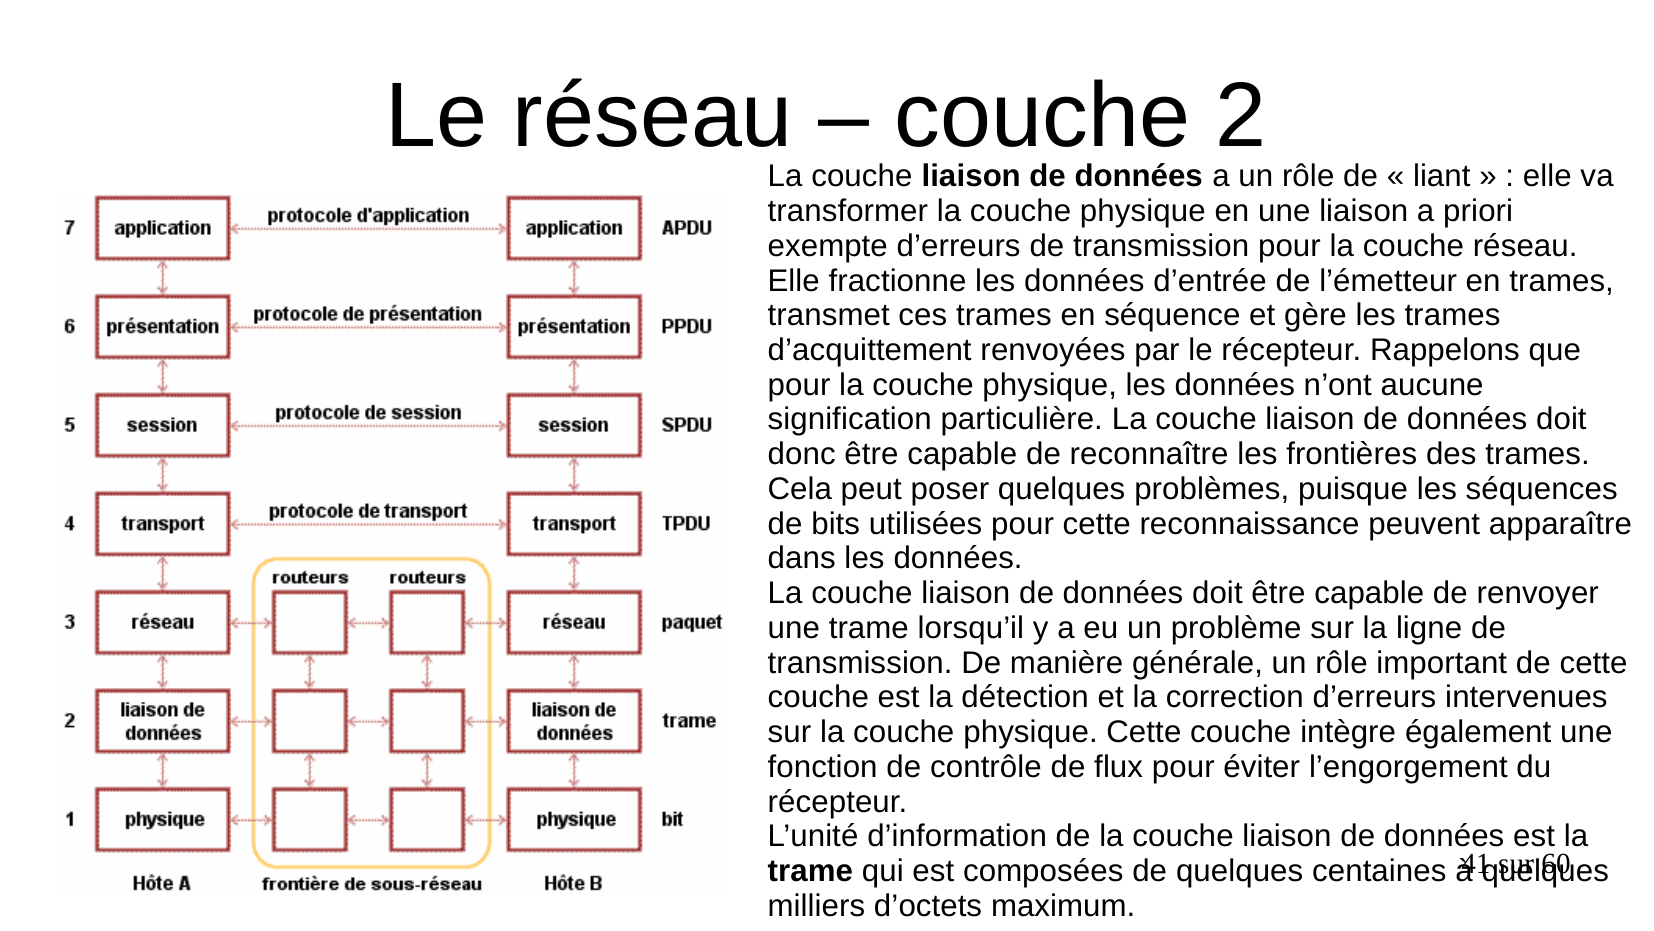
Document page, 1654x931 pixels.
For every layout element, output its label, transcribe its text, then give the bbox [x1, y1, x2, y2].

text_box La couche liaison de données a un rôle de « liant » : elle va transformer la couche physique en une liaison a priori exempte d’erreurs de transmission pour la couche réseau. Elle fractionne les données d’entrée de l’émetteur en trames, transmet ces trames en séquence et gère les trames d’acquittement renvoyées par le récepteur. Rappelons que pour la couche physique, les données n’ont aucune signification particulière. La couche liaison de données doit donc être capable de reconnaître les frontières des trames. Cela peut poser quelques problèmes, puisque les séquences de bits utilisées pour cette reconnaissance peuvent apparaître dans les données. La couche liaison de données doit être capable de renvoyer une trame lorsqu’il y a eu un problème sur la ligne de transmission. De manière générale, un rôle important de cette couche est la détection et la correction d’erreurs intervenues sur la couche physique. Cette couche intègre également une fonction de contrôle de flux pour éviter l’engorgement du récepteur. L’unité d’information de la couche liaison de données est la trame qui est composées de quelques centaines à quelques milliers d’octets maximum. [752, 151, 1654, 931]
title Le réseau – couche 2 [82, 37, 1571, 193]
picture [59, 191, 727, 895]
